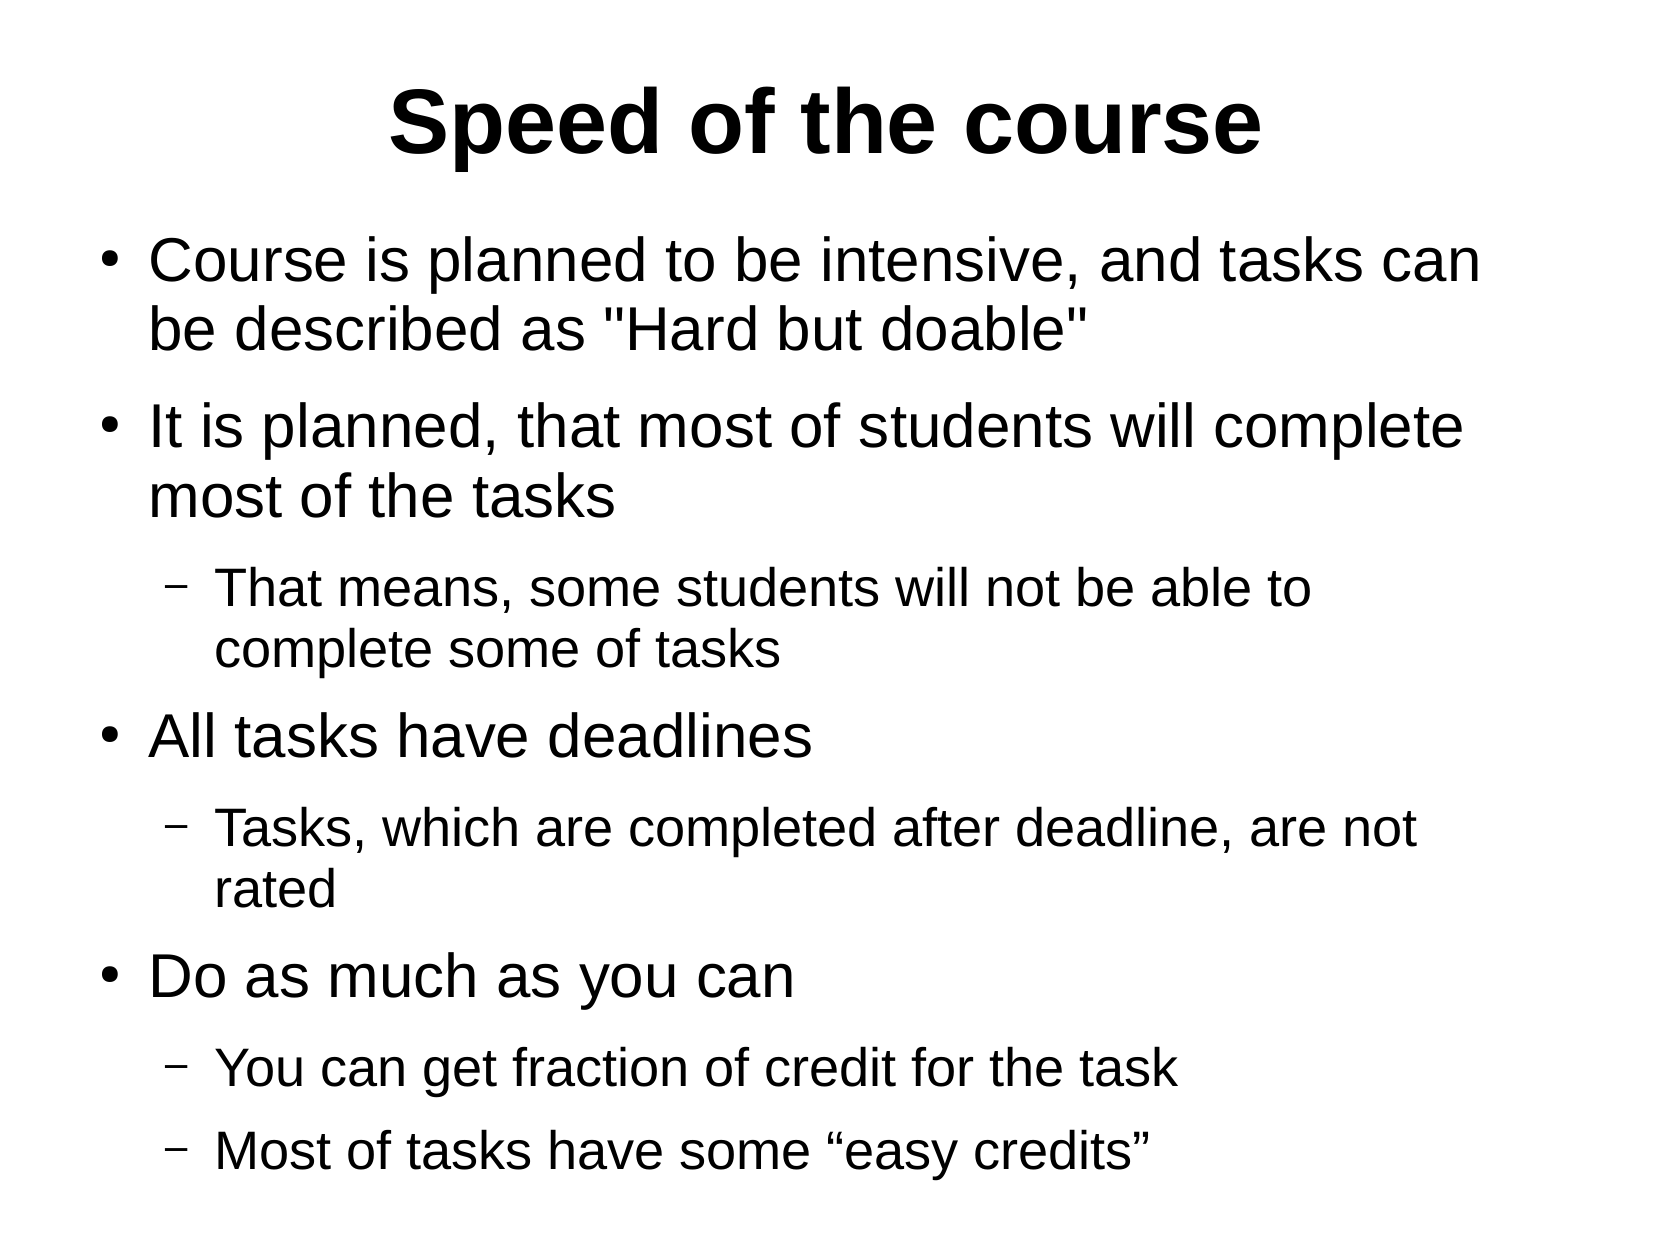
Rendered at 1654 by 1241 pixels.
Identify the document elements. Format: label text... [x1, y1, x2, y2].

title Speed of the course [82, 49, 1571, 196]
list Course is planned to be intensive, and tasks can be described as "Hard but doable" It is planned, that most of students will complete most of the tasks That means, some students will not be able to complete some of tasks All tasks have deadlines Tasks, which are completed after deadline, are not rated Do as much as you can You can get fraction of credit for the task Most of tasks have some “easy credits” [82, 225, 1538, 1186]
